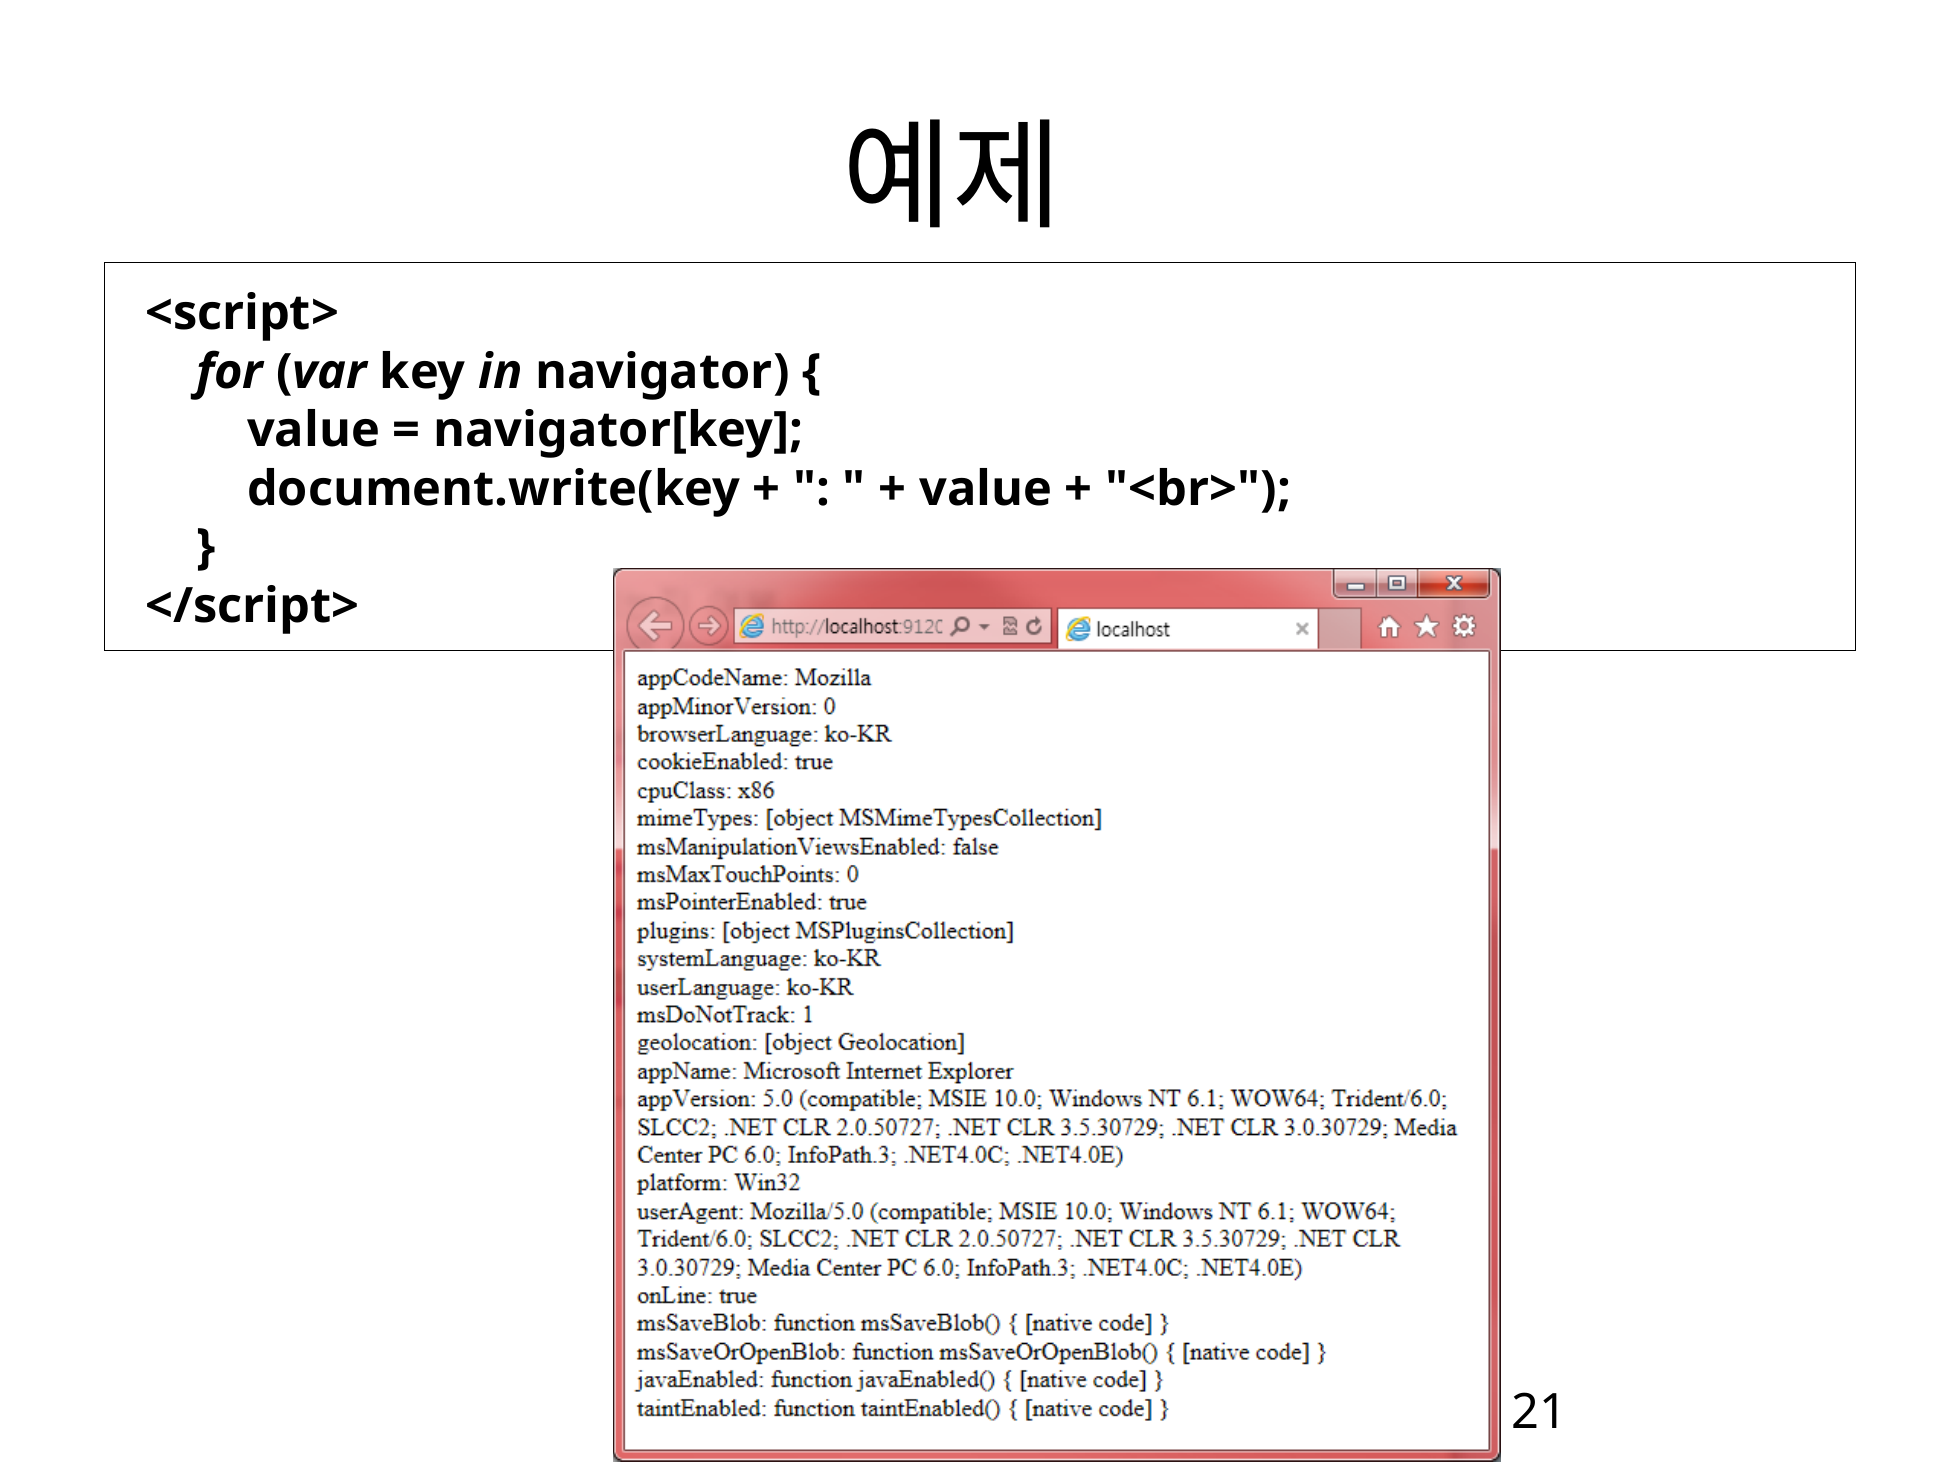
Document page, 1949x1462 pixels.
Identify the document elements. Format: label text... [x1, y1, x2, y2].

slide_number <숫자> [1496, 1372, 1899, 1462]
text_box <script> for (var key in navigator) { value = navigator[key]; document.write(key + ": " + value + "<br>"); } </script> [104, 262, 1856, 651]
title 예제 [156, 92, 1749, 255]
picture [613, 568, 1501, 1462]
